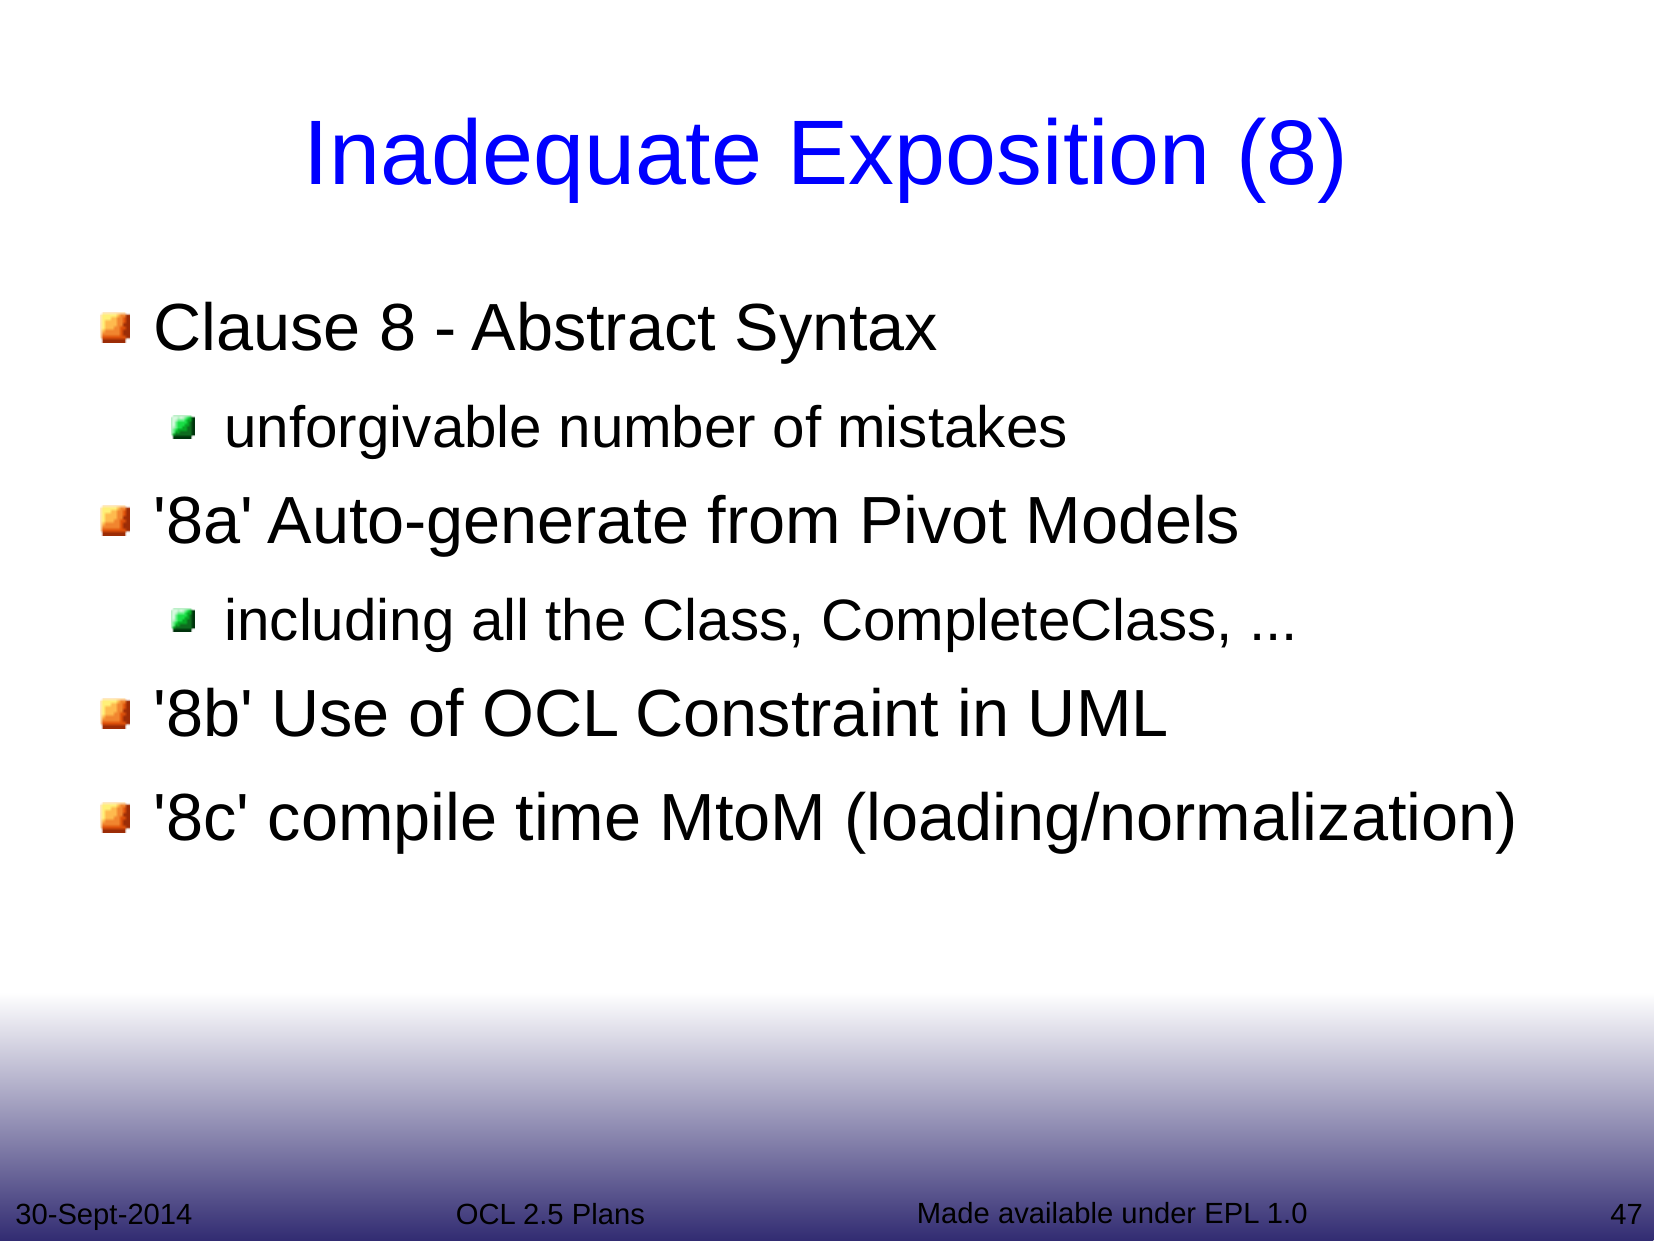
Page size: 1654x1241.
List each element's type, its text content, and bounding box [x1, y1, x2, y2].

title Inadequate Exposition (8) [82, 49, 1571, 257]
list Clause 8 - Abstract Syntax unforgivable number of mistakes '8a' Auto-generate from Pivot Models including all the Class, CompleteClass, ... '8b' Use of OCL Constraint in UML '8c' compile time MtoM (loading/normalization) [82, 290, 1571, 1109]
